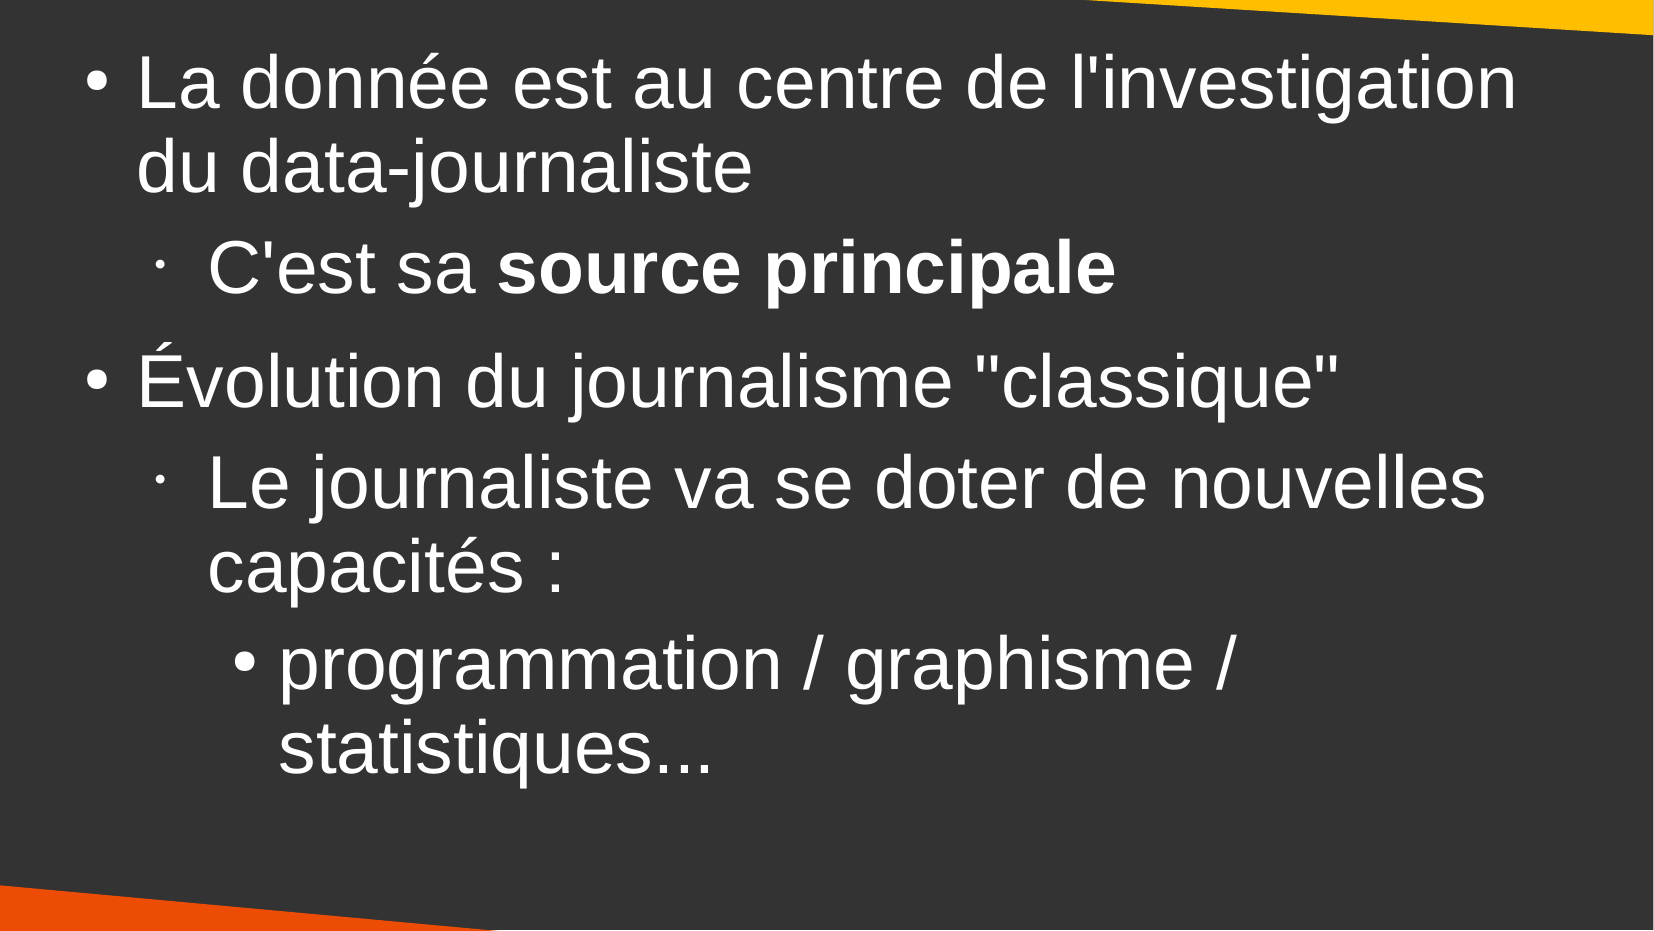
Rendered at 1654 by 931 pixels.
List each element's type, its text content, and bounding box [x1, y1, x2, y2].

list La donnée est au centre de l'investigation du data-journaliste C'est sa source principale Évolution du journalisme "classique" Le journaliste va se doter de nouvelles capacités : programmation / graphisme / statistiques... [65, 40, 1554, 851]
text_box [0, 885, 499, 931]
text_box [1085, 0, 1654, 36]
